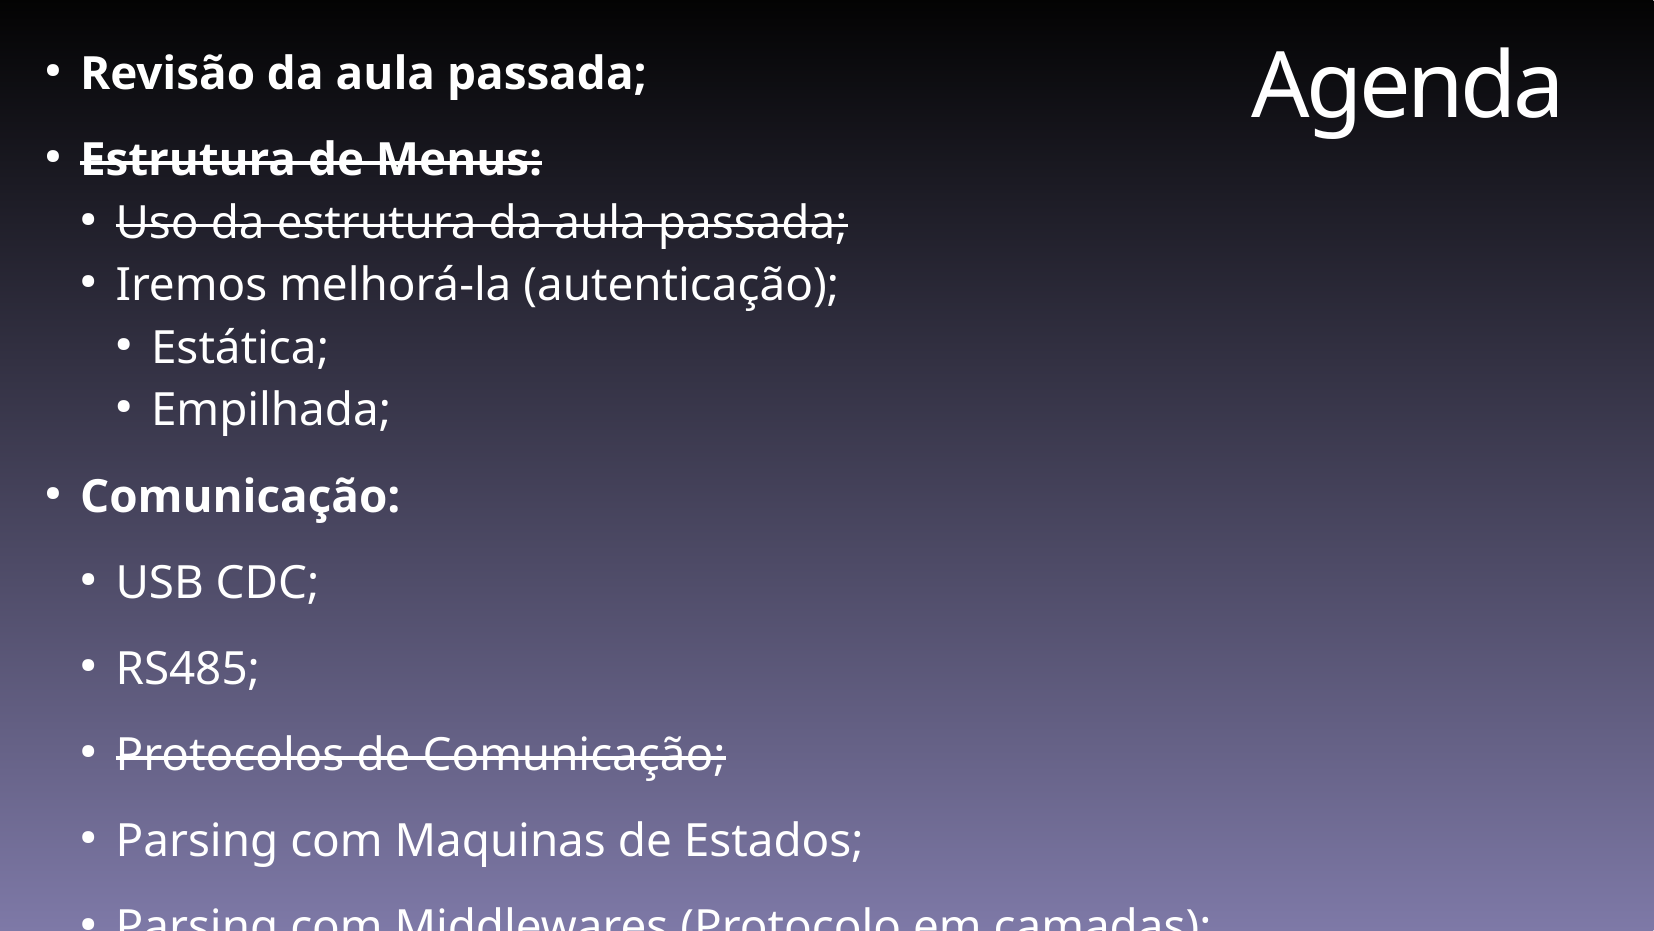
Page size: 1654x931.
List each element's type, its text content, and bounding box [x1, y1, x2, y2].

title Agenda [1516, 15, 1636, 151]
text_box Revisão da aula passada; Estrutura de Menus: Uso da estrutura da aula passada; Iremos melhorá-la (autenticação); Estática; Empilhada; Comunicação: USB CDC; RS485; Protocolos de Comunicação; Parsing com Maquinas de Estados; Parsing com Middlewares (Protocolo em camadas); Estrutura com callbacks para funções; [30, 0, 1516, 931]
